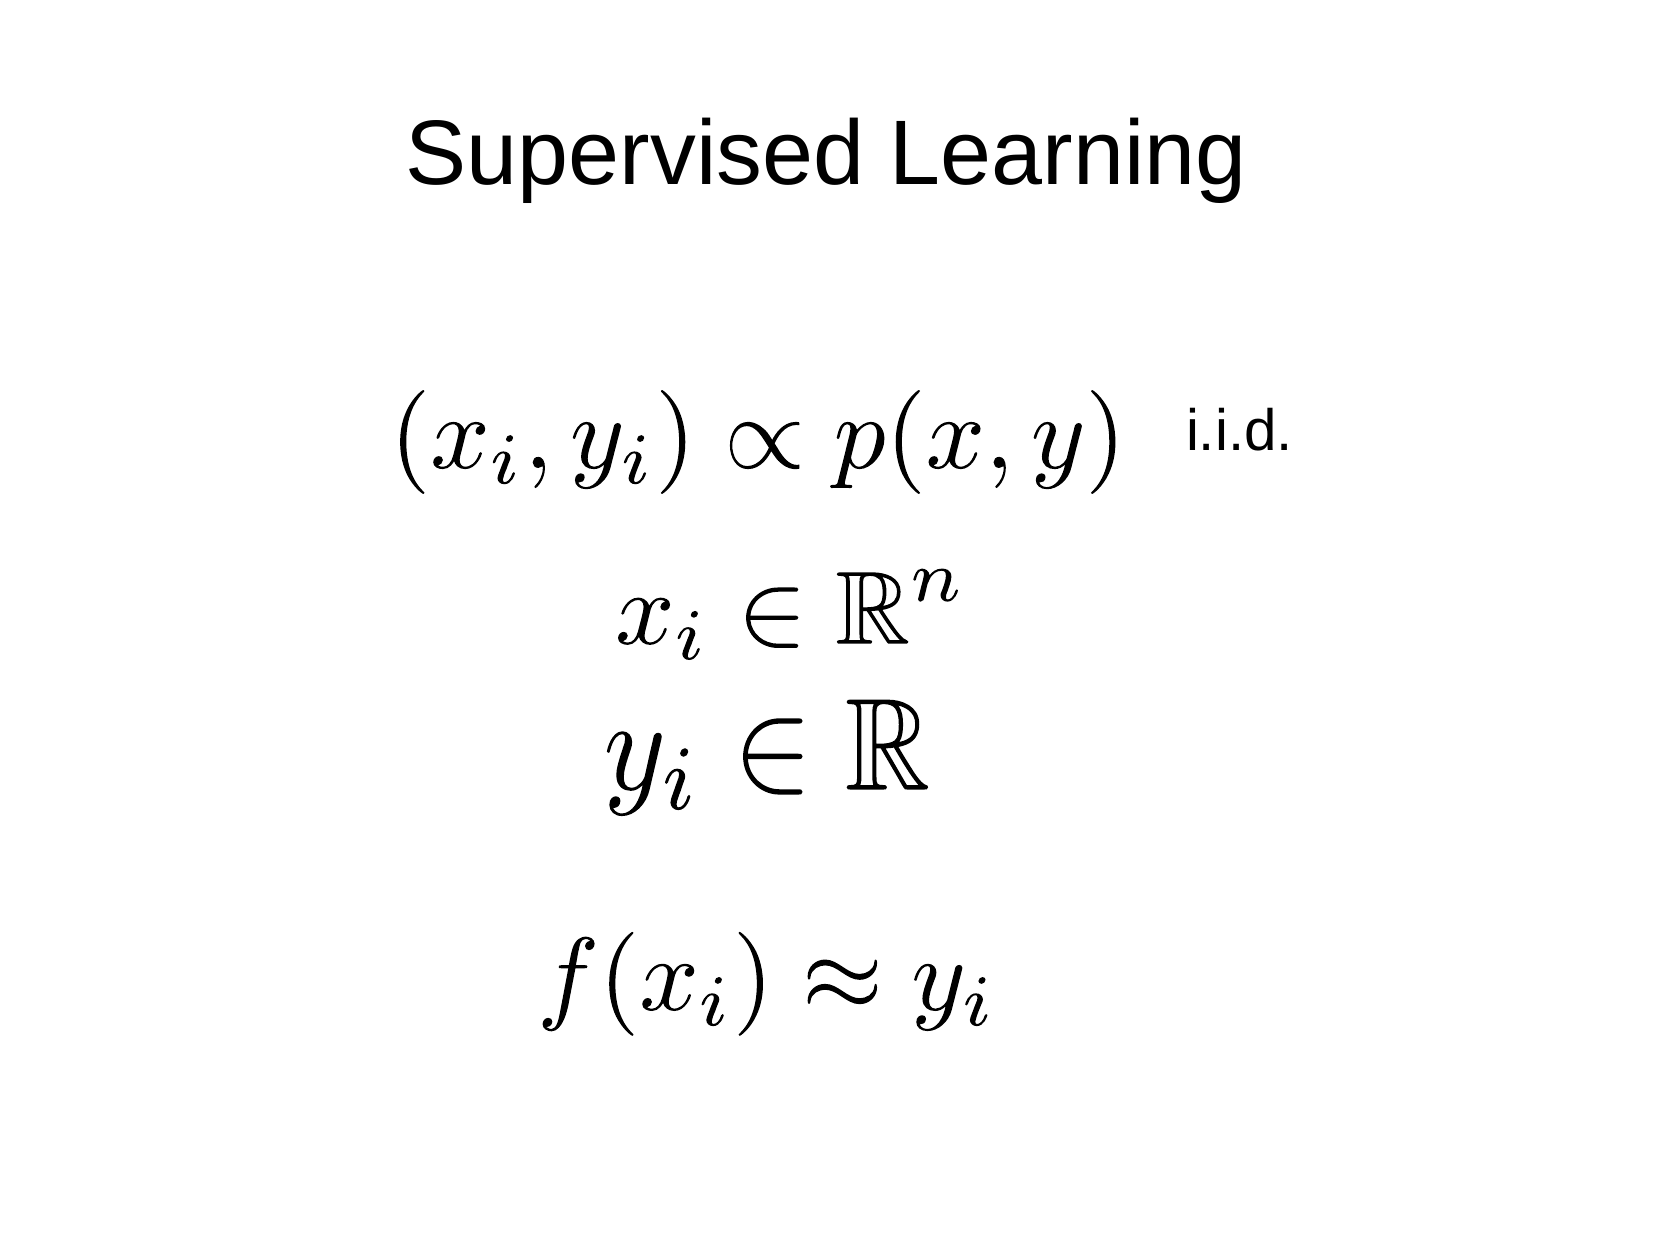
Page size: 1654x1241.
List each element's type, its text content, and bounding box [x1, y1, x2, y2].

text_box [615, 568, 962, 661]
text_box i.i.d. [1155, 390, 1531, 470]
text_box [603, 699, 931, 817]
title Supervised Learning [82, 49, 1571, 257]
text_box [537, 931, 992, 1036]
text_box [390, 390, 1126, 494]
